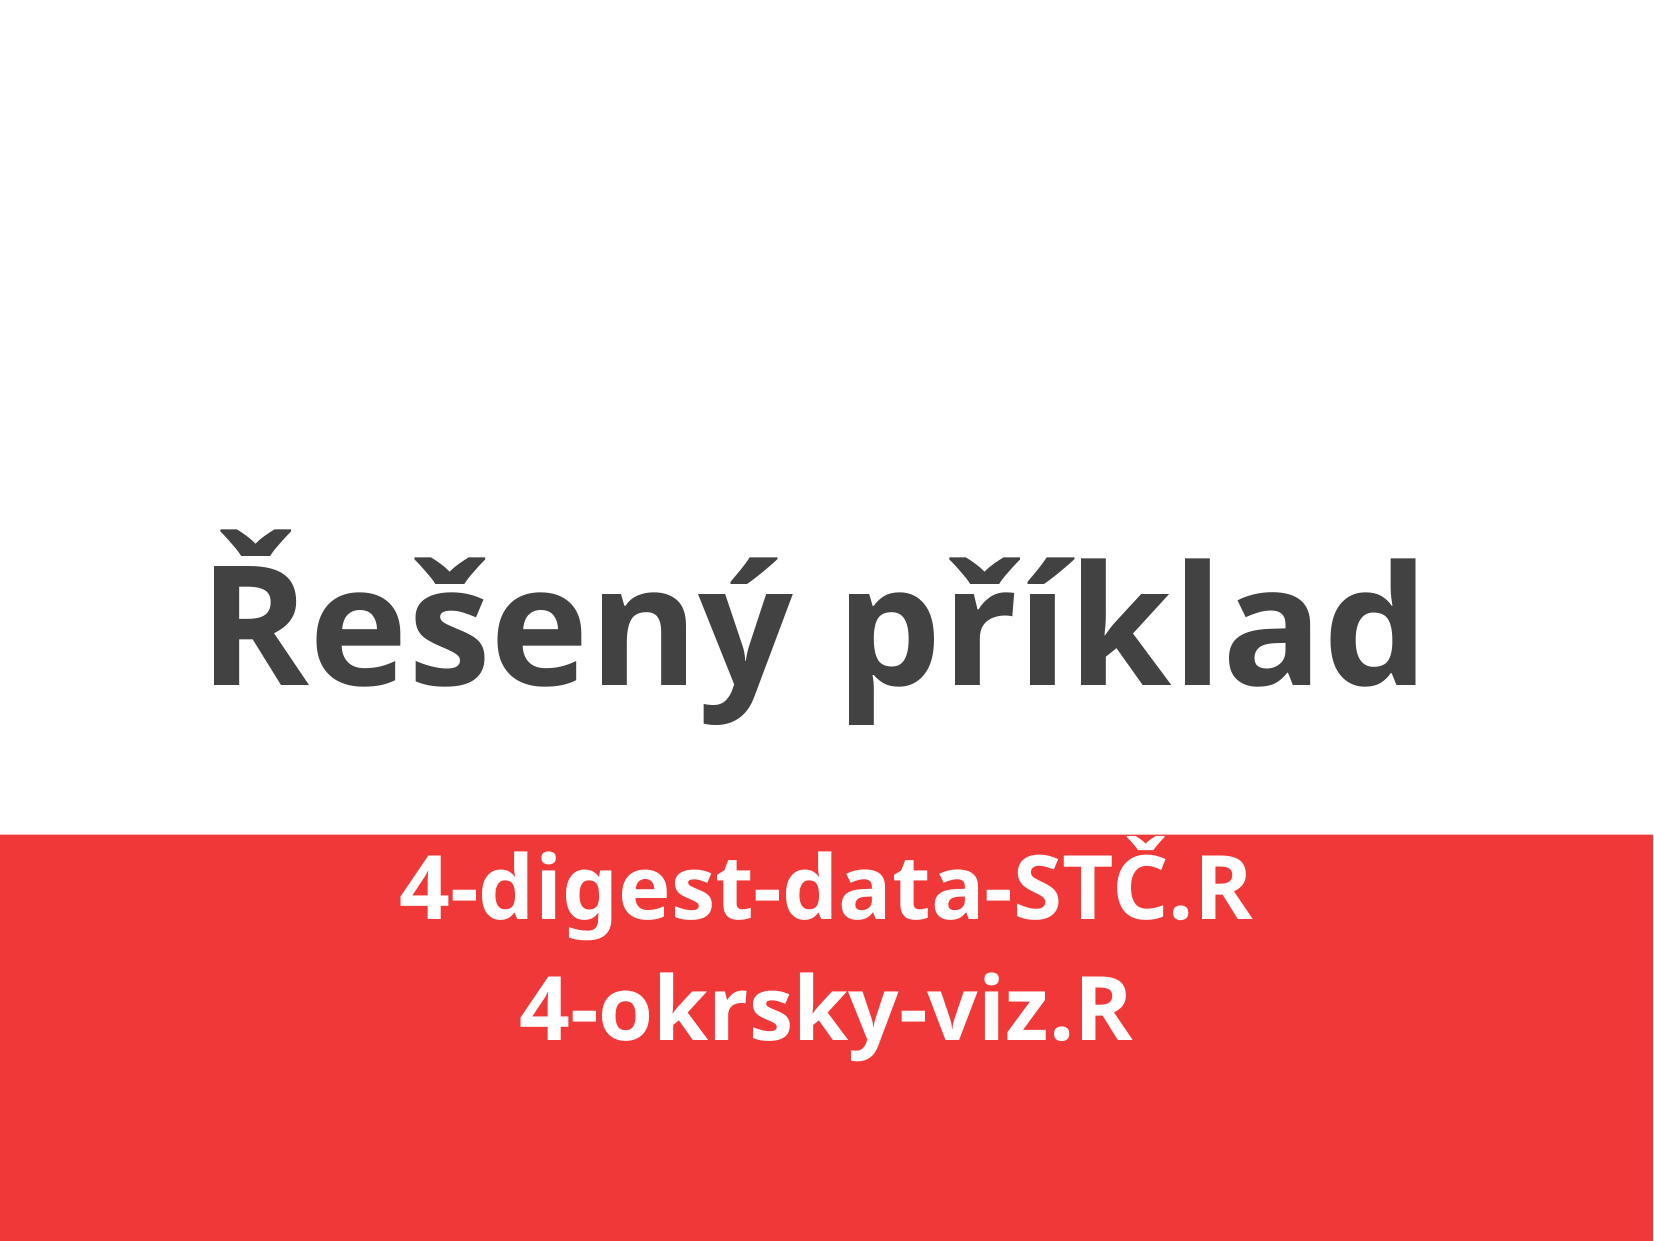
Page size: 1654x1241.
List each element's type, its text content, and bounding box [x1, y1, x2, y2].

title Řešený příklad [70, 430, 1559, 812]
subtitle 4-digest-data-STČ.R 4-okrsky-viz.R [82, 841, 1571, 1050]
